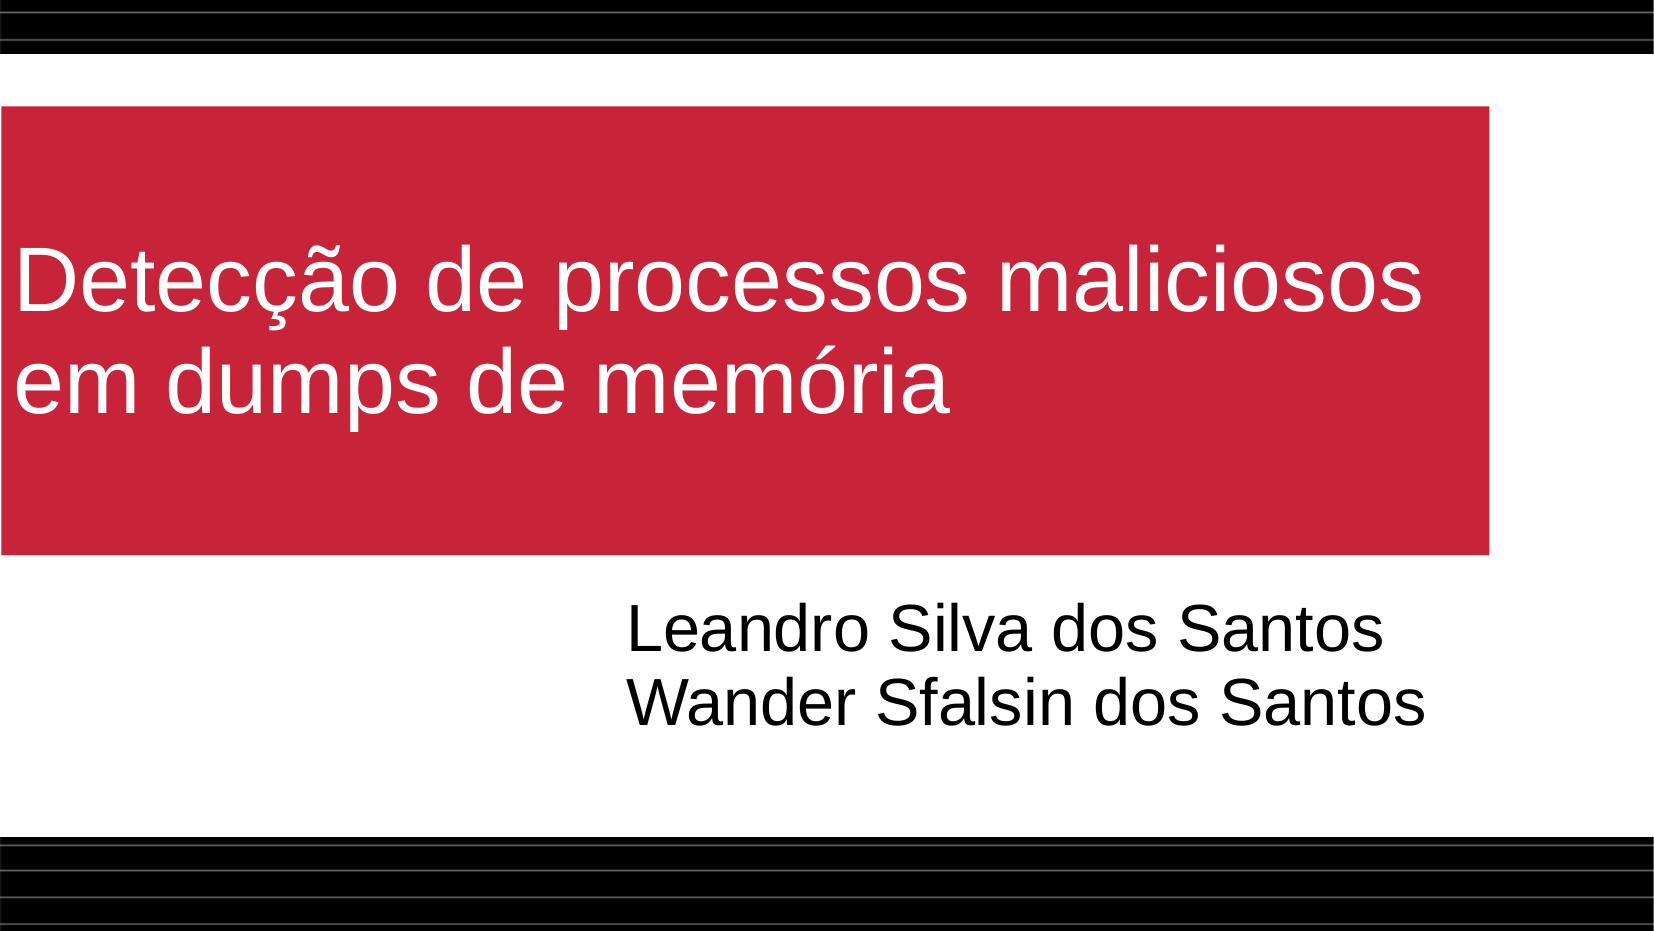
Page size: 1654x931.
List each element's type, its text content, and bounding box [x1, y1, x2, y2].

picture [0, 837, 1654, 931]
subtitle Leandro Silva dos Santos Wander Sfalsin dos Santos [625, 590, 1489, 804]
picture [0, 0, 1654, 54]
title Detecção de processos maliciosos em dumps de memória [1, 106, 1490, 556]
